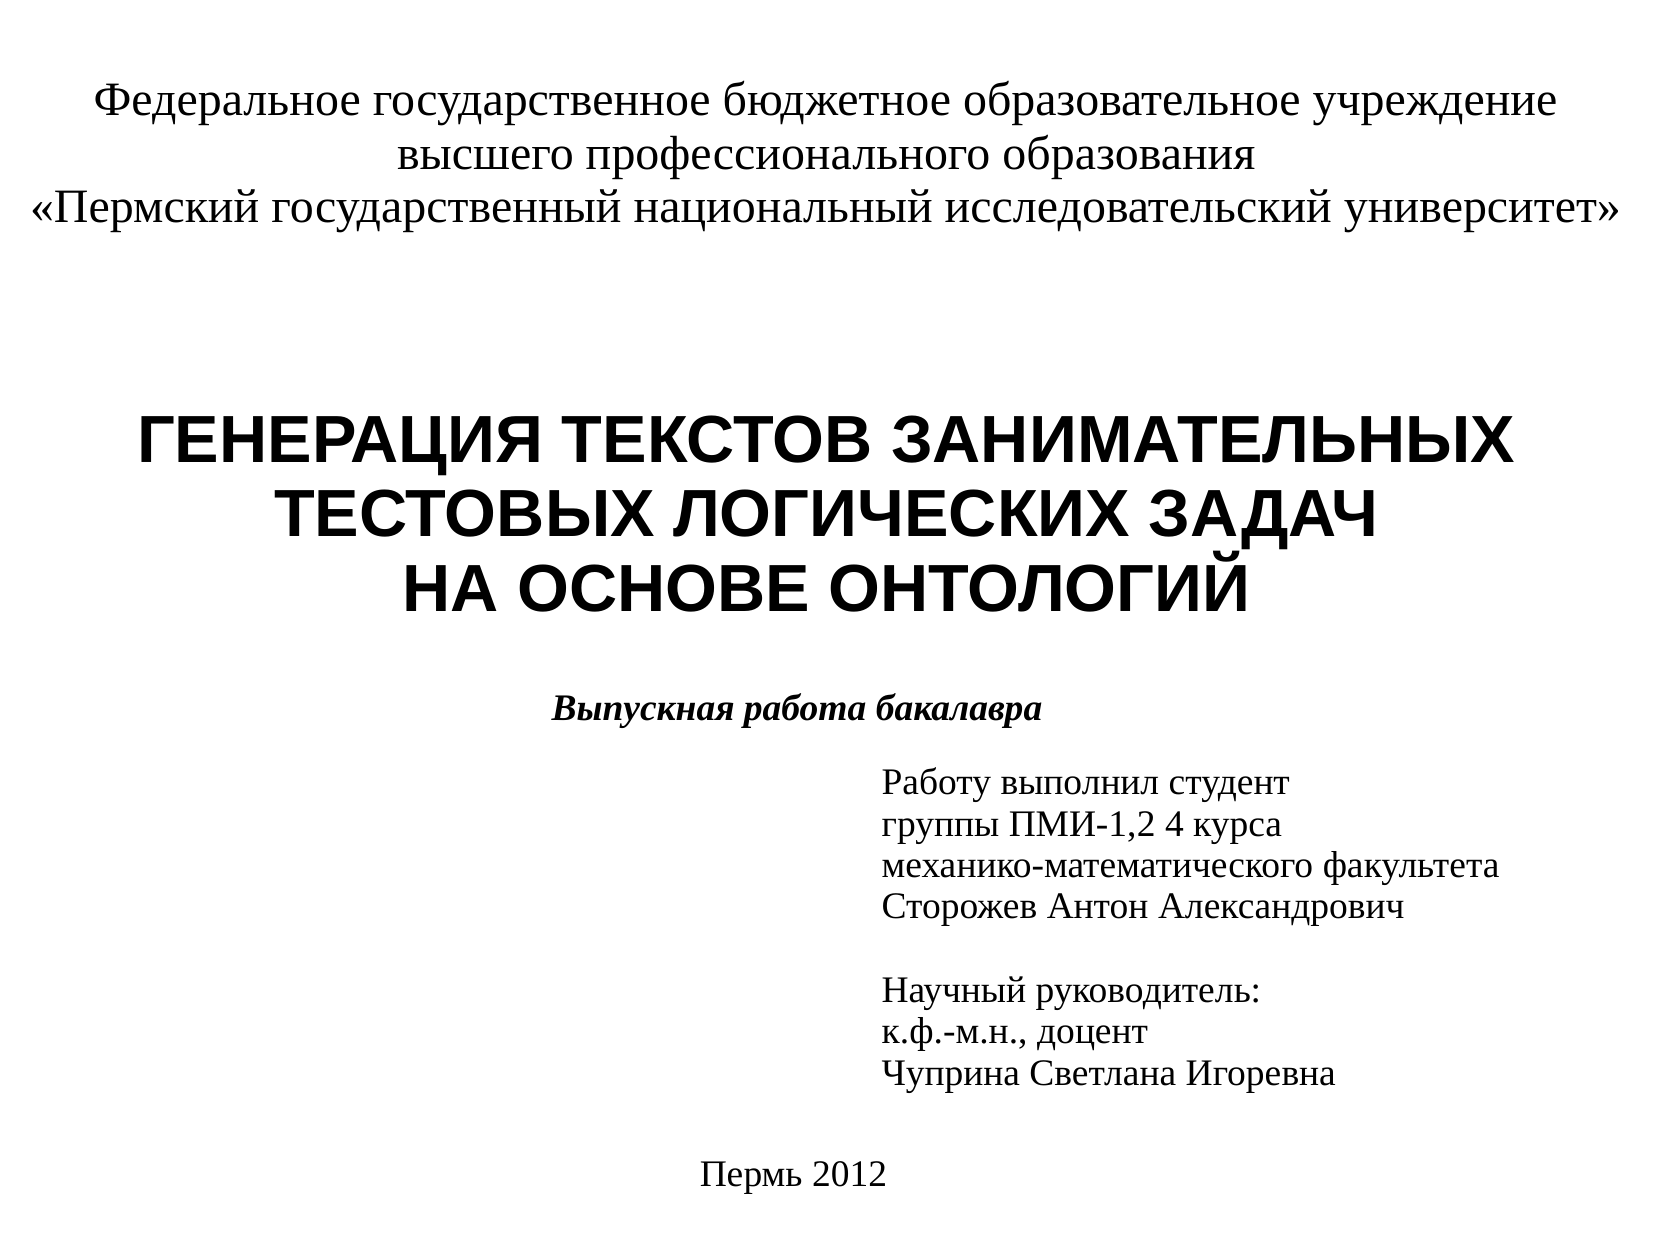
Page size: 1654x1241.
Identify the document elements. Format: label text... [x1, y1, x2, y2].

text_box Выпускная работа бакалавра [383, 679, 1211, 736]
title Федеральное государственное бюджетное образовательное учреждение высшего профессионального образования «Пермский государственный национальный исследовательский университет» [0, 49, 1654, 257]
text_box ГЕНЕРАЦИЯ ТЕКСТОВ ЗАНИМАТЕЛЬНЫХ ТЕСТОВЫХ ЛОГИЧЕСКИХ ЗАДАЧ НА ОСНОВЕ ОНТОЛОГИЙ [82, 401, 1571, 626]
text_box Пермь 2012 [685, 1145, 902, 1204]
text_box Работу выполнил студент группы ПМИ-1,2 4 курса механико-математического факультета Сторожев Антон Александрович Научный руководитель: к.ф.-м.н., доцент Чуприна Светлана Игоревна [866, 753, 1516, 1109]
